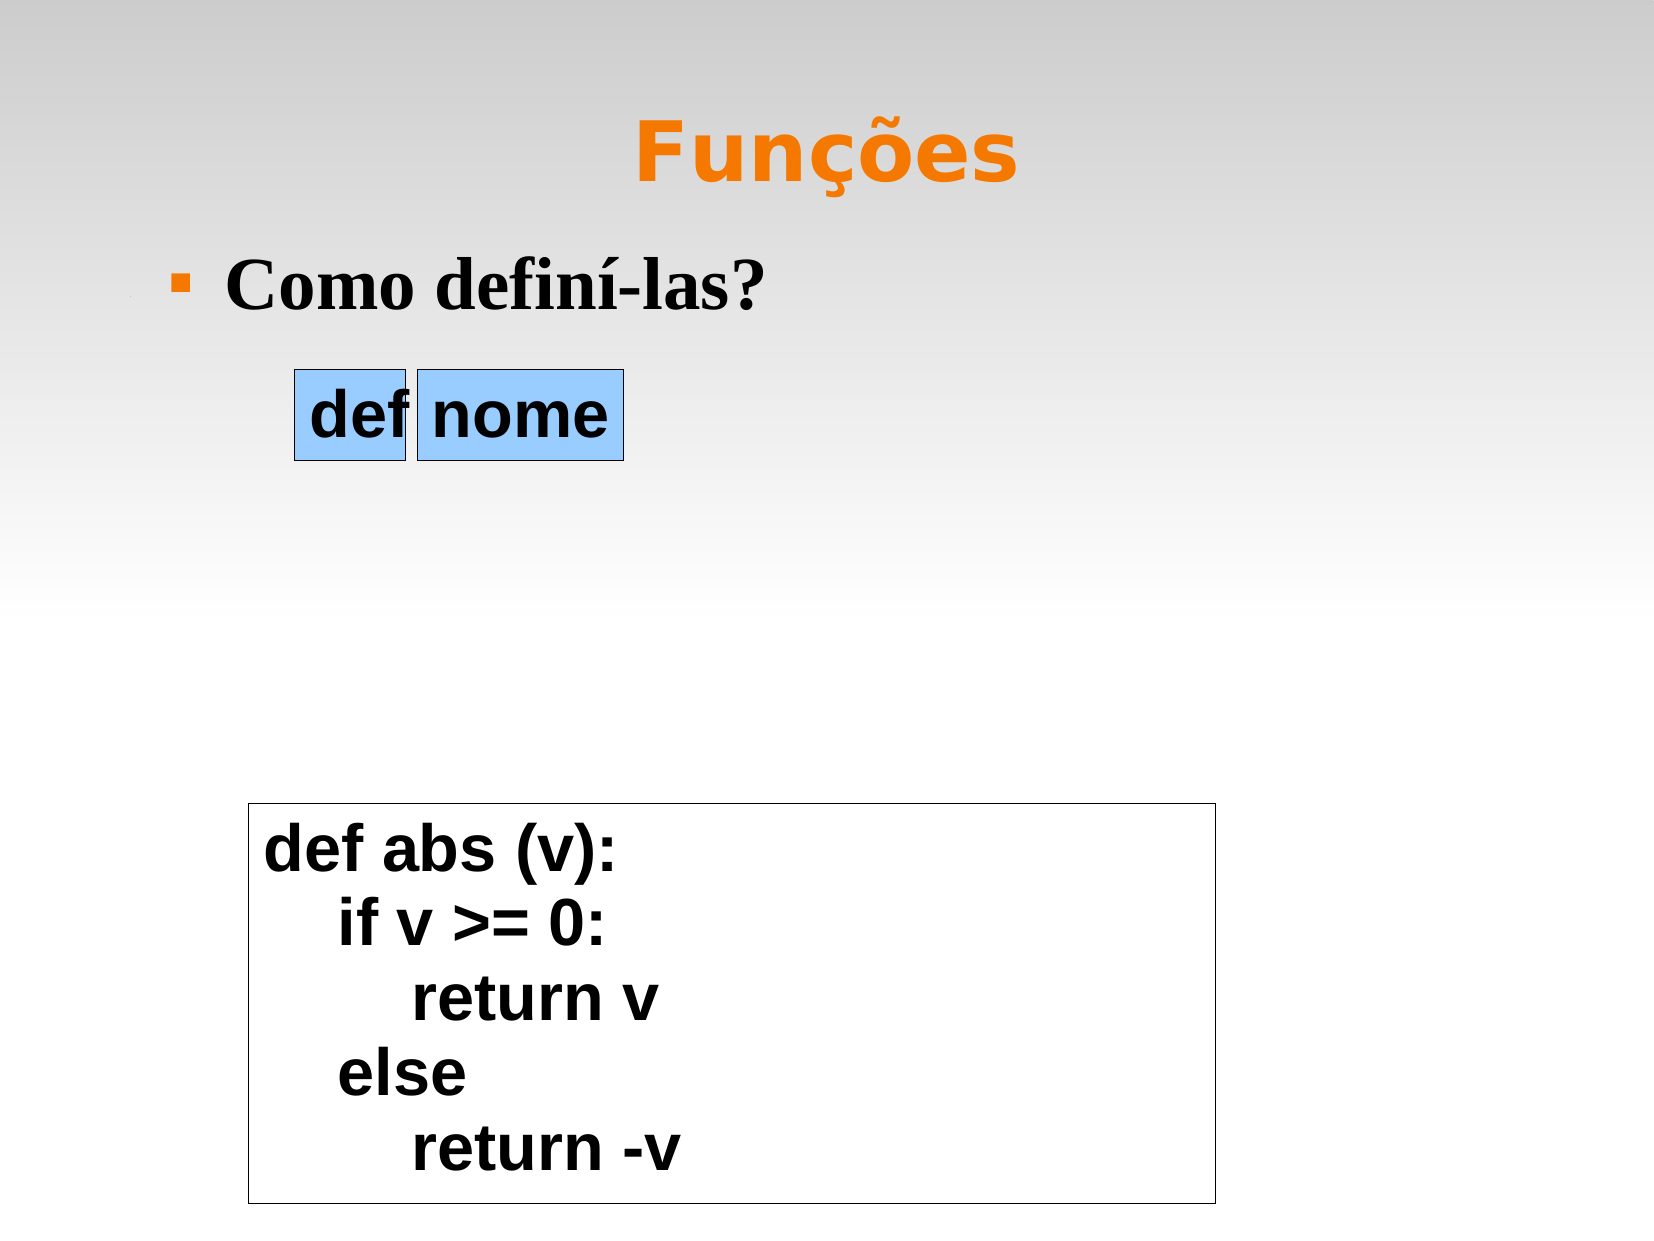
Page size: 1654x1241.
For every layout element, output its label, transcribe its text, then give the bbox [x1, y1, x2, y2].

text_box def abs (v): if v >= 0: return v else return -v [248, 803, 1216, 1204]
title Funções [82, 49, 1571, 242]
text_box def [294, 369, 406, 461]
list Como definí-las? [82, 242, 1571, 1062]
text_box nome [417, 369, 624, 461]
